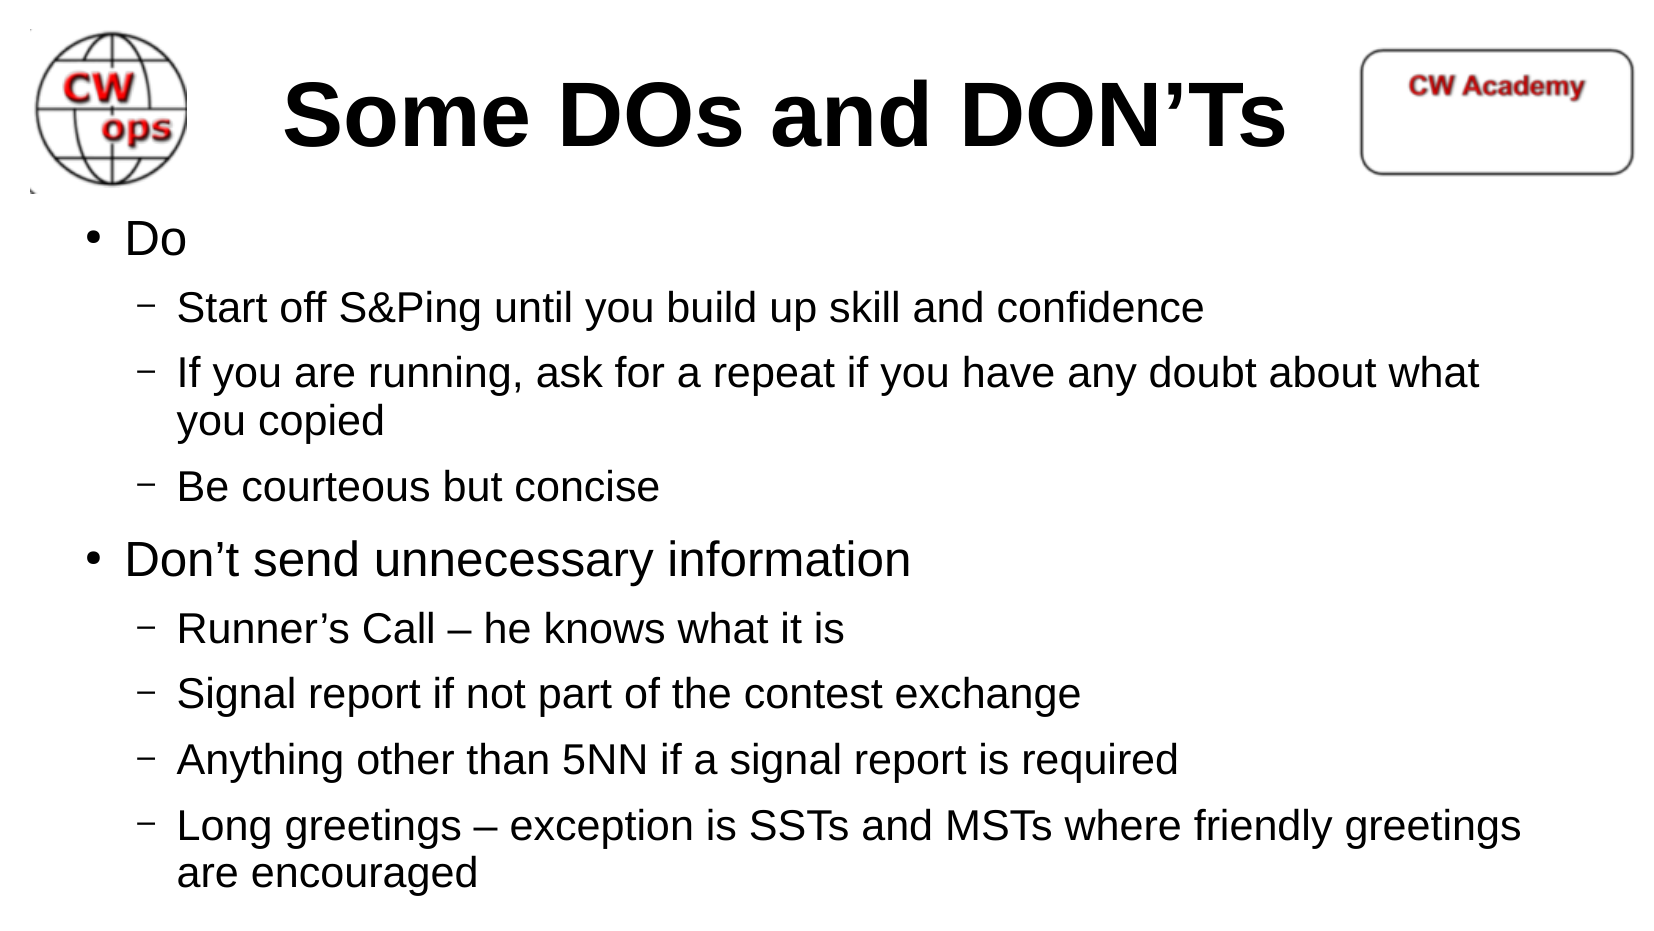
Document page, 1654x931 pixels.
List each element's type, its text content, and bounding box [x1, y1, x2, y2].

picture [30, 29, 187, 194]
list Do Start off S&Ping until you build up skill and confidence If you are running, ask for a repeat if you have any doubt about what you copied Be courteous but concise Don’t send unnecessary information Runner’s Call – he knows what it is Signal report if not part of the contest exchange Anything other than 5NN if a signal report is required Long greetings – exception is SSTs and MSTs where friendly greetings are encouraged [71, 210, 1561, 901]
picture [1531, 37, 1640, 186]
title Some DOs and DON’Ts [41, 37, 1531, 193]
